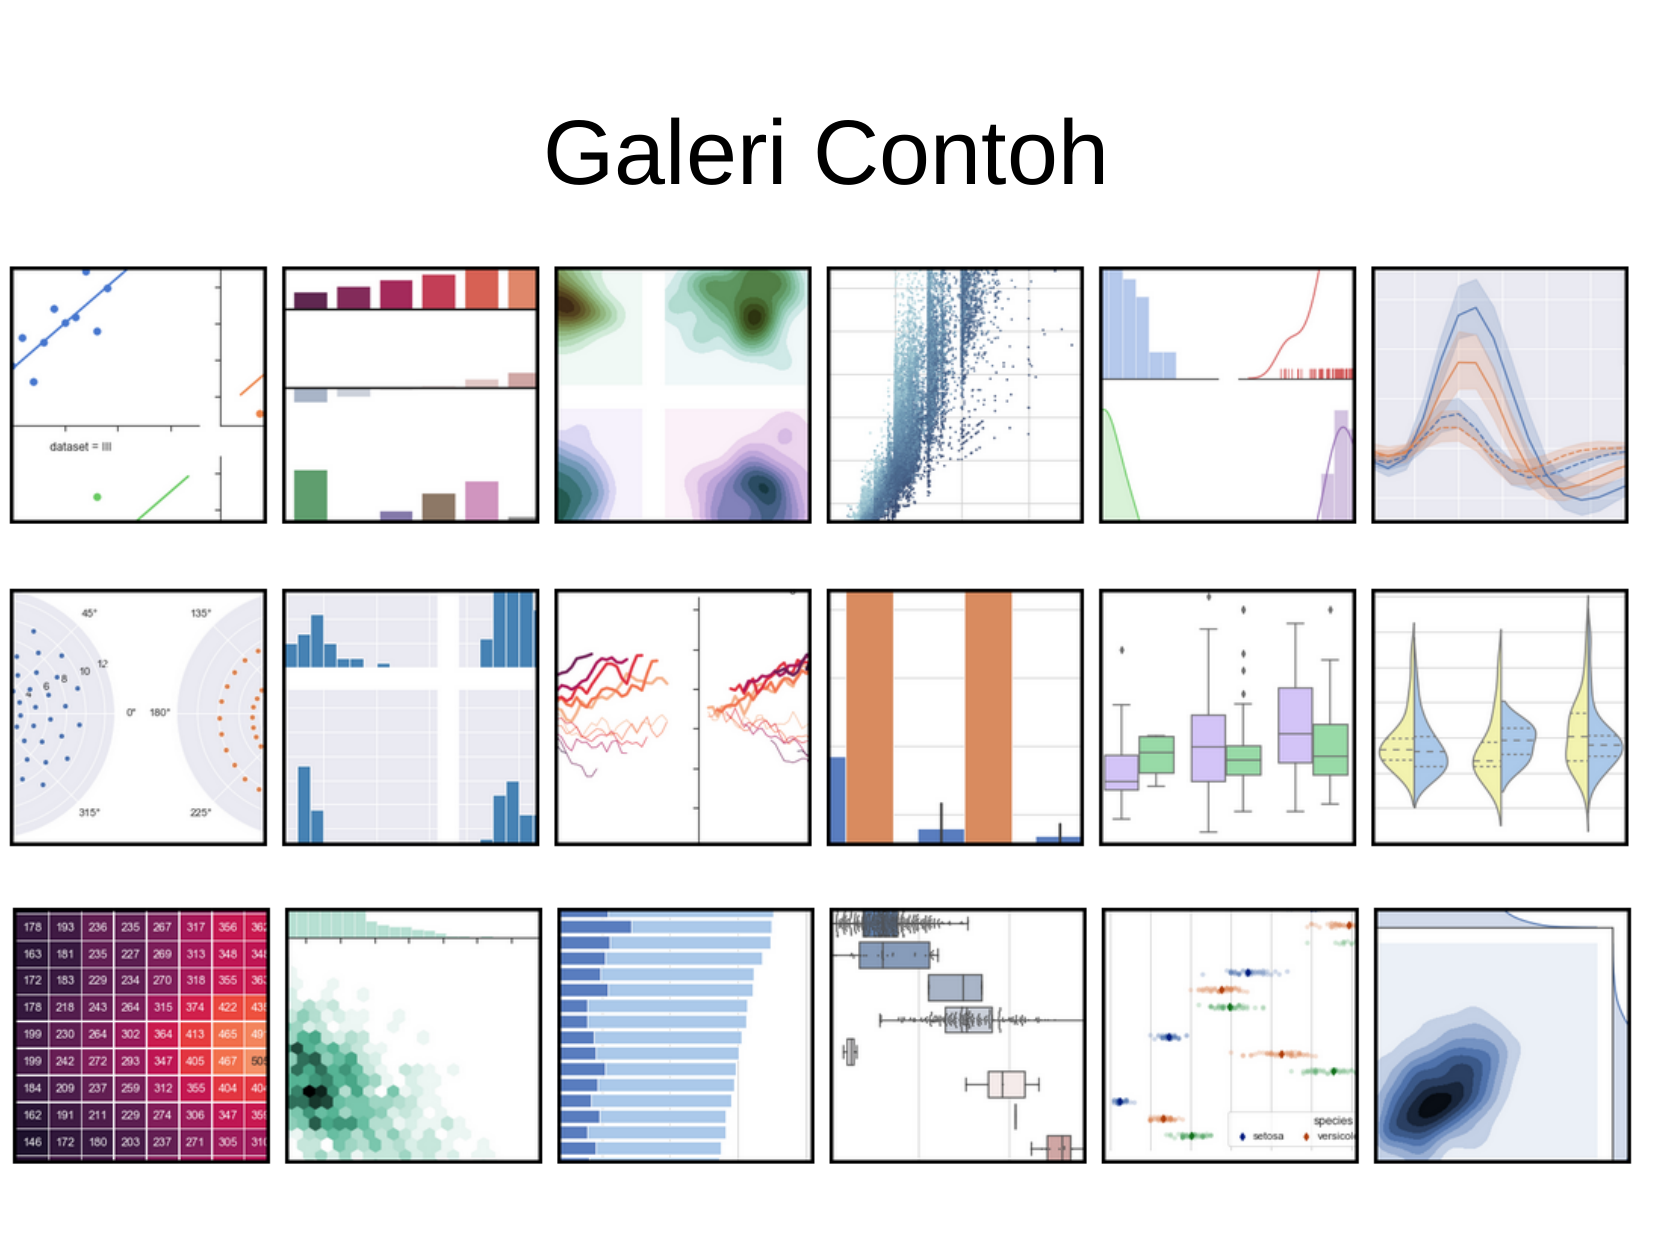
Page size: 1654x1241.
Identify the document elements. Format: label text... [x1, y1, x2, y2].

picture [0, 247, 1653, 860]
picture [0, 887, 1654, 1176]
title Galeri Contoh [82, 49, 1571, 247]
